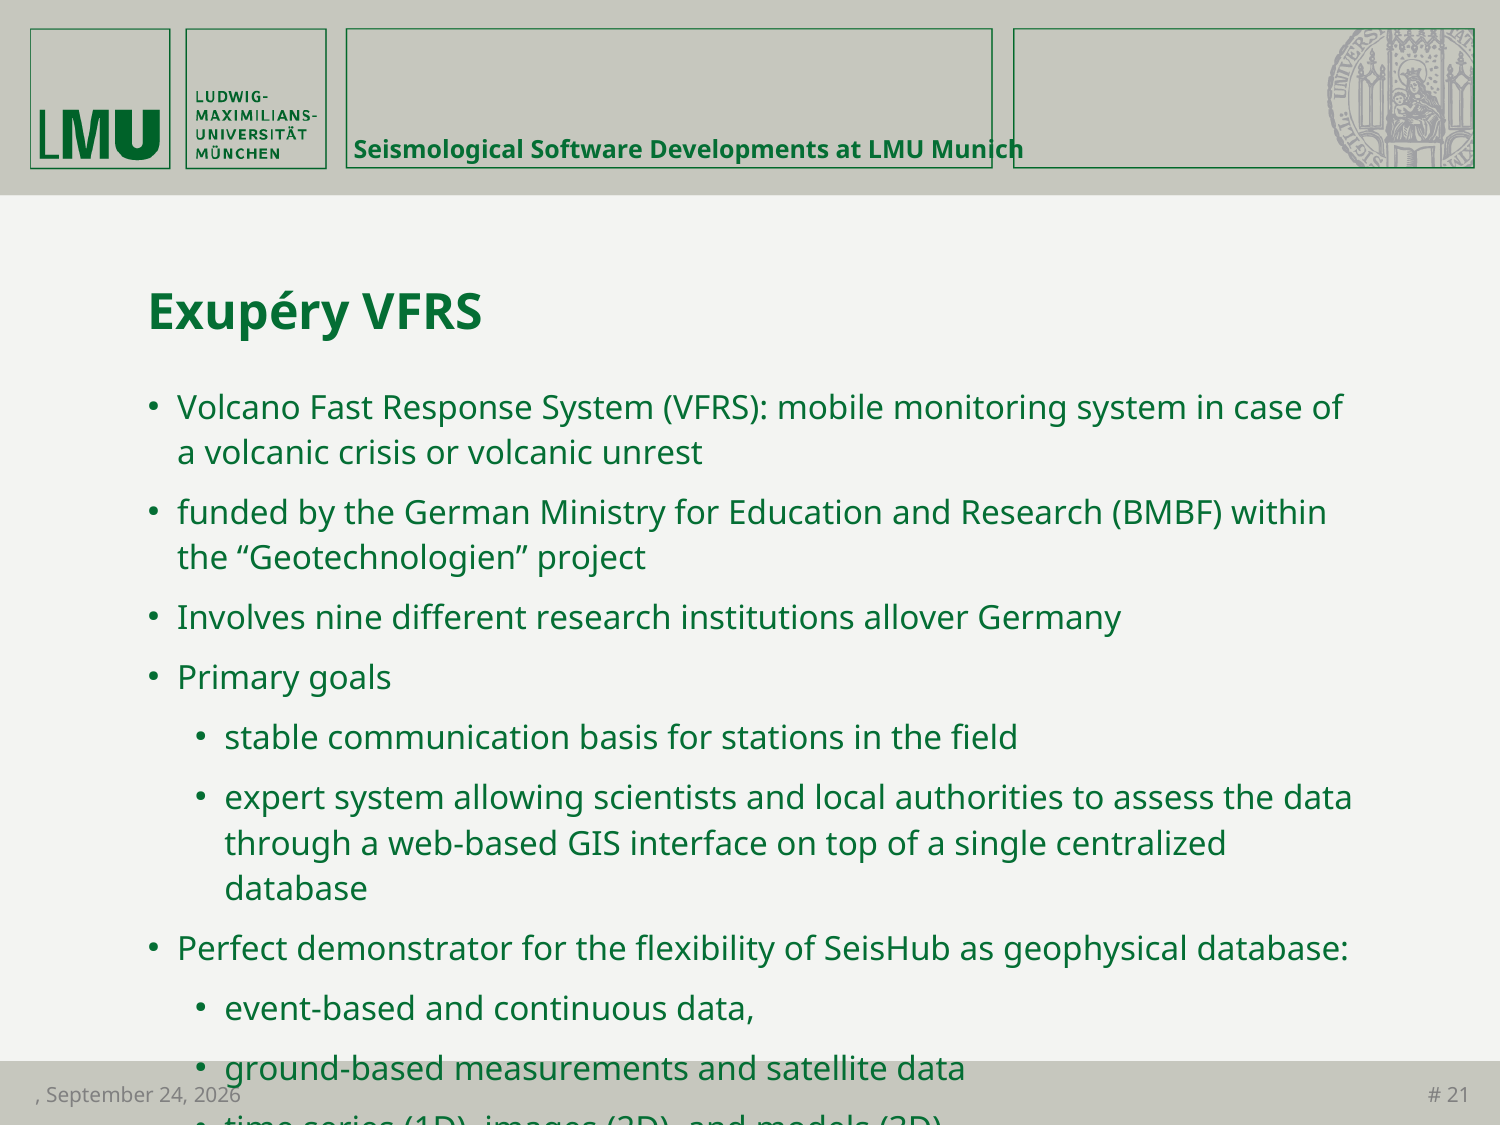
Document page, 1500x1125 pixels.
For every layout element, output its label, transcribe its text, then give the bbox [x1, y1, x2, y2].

picture [641, 1119, 654, 1125]
picture [913, 1119, 926, 1125]
picture [0, 0, 1500, 1125]
picture [438, 1119, 451, 1125]
list Volcano Fast Response System (VFRS): mobile monitoring system in case of a volcanic crisis or volcanic unrest funded by the German Ministry for Education and Research (BMBF) within the “Geotechnologien” project Involves nine different research institutions allover Germany Primary goals stable communication basis for stations in the field expert system allowing scientists and local authorities to assess the data through a web-based GIS interface on top of a single centralized database Perfect demonstrator for the flexibility of SeisHub as geophysical database: event-based and continuous data, ground-based measurements and satellite data time series (1D), images (2D), and models (3D) [147, 383, 1359, 1018]
title Exupéry VFRS [147, 265, 1359, 355]
